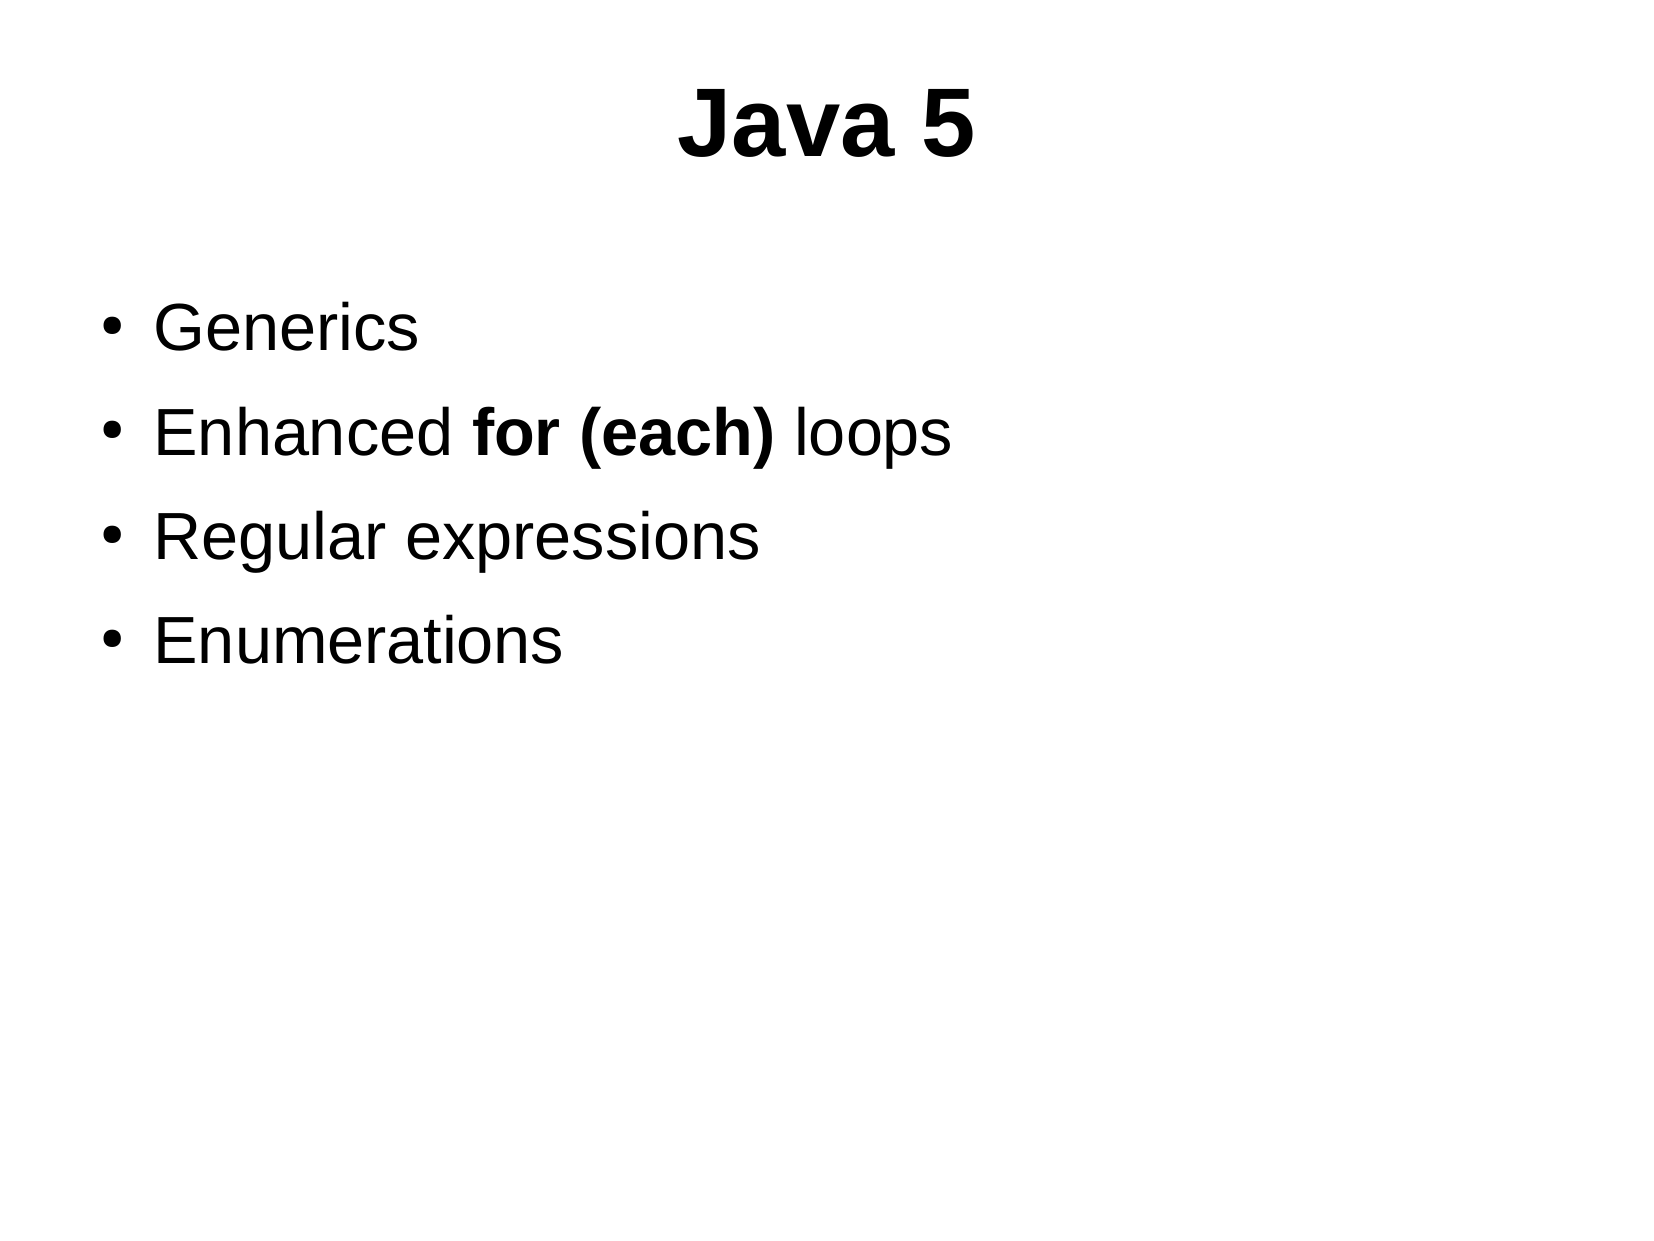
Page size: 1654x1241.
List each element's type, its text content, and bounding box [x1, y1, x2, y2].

list Generics Enhanced for (each) loops Regular expressions Enumerations [82, 290, 1538, 1010]
title Java 5 [82, 49, 1571, 196]
